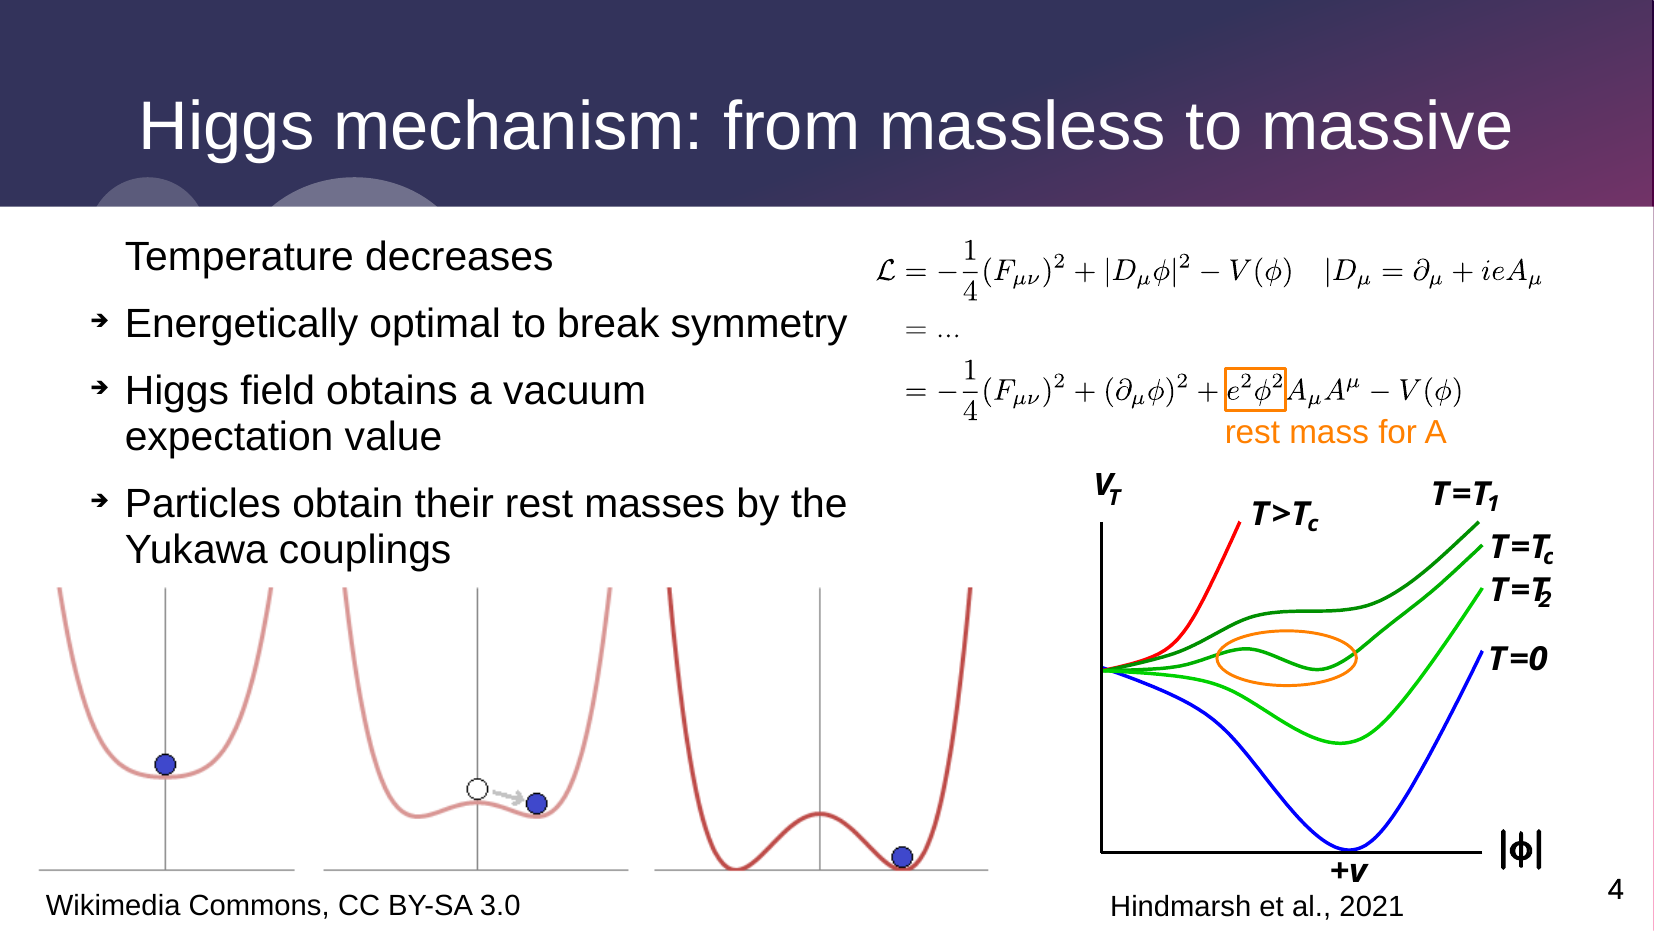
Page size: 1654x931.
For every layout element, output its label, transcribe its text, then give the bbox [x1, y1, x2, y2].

title Higgs mechanism: from massless to massive [88, 44, 1565, 207]
text_box Wikimedia Commons, CC BY-SA 3.0 [31, 881, 714, 930]
picture [29, 576, 1000, 887]
text_box rest mass for A [1210, 406, 1492, 467]
picture [875, 239, 1542, 421]
picture [1227, 370, 1284, 406]
list Temperature decreases Energetically optimal to break symmetry Higgs field obtains a vacuum expectation value Particles obtain their rest masses by the Yukawa couplings [90, 232, 863, 576]
text_box Hindmarsh et al., 2021 [1095, 882, 1596, 931]
picture [1095, 473, 1553, 882]
